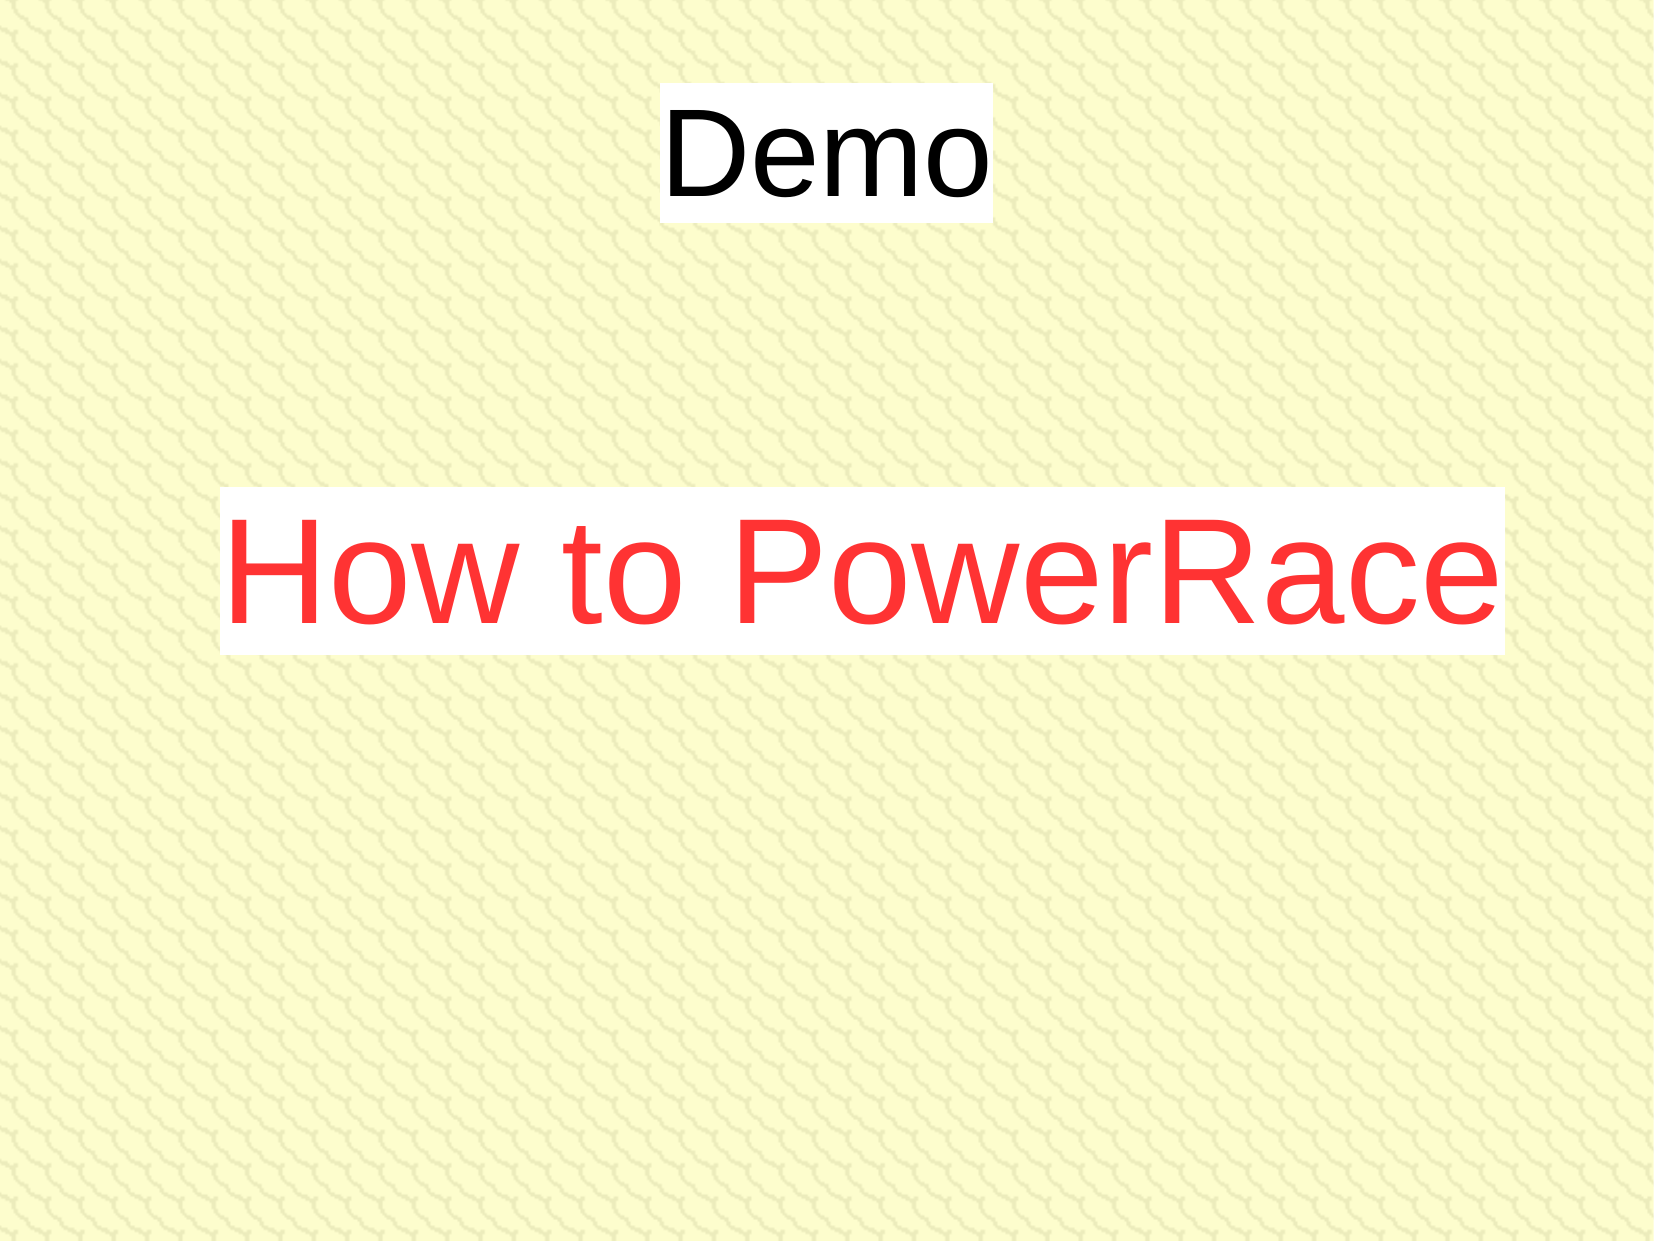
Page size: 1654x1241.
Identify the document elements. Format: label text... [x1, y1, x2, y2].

picture [0, 0, 1654, 1241]
title Demo [82, 49, 1571, 257]
list How to PowerRace [82, 290, 1571, 1010]
